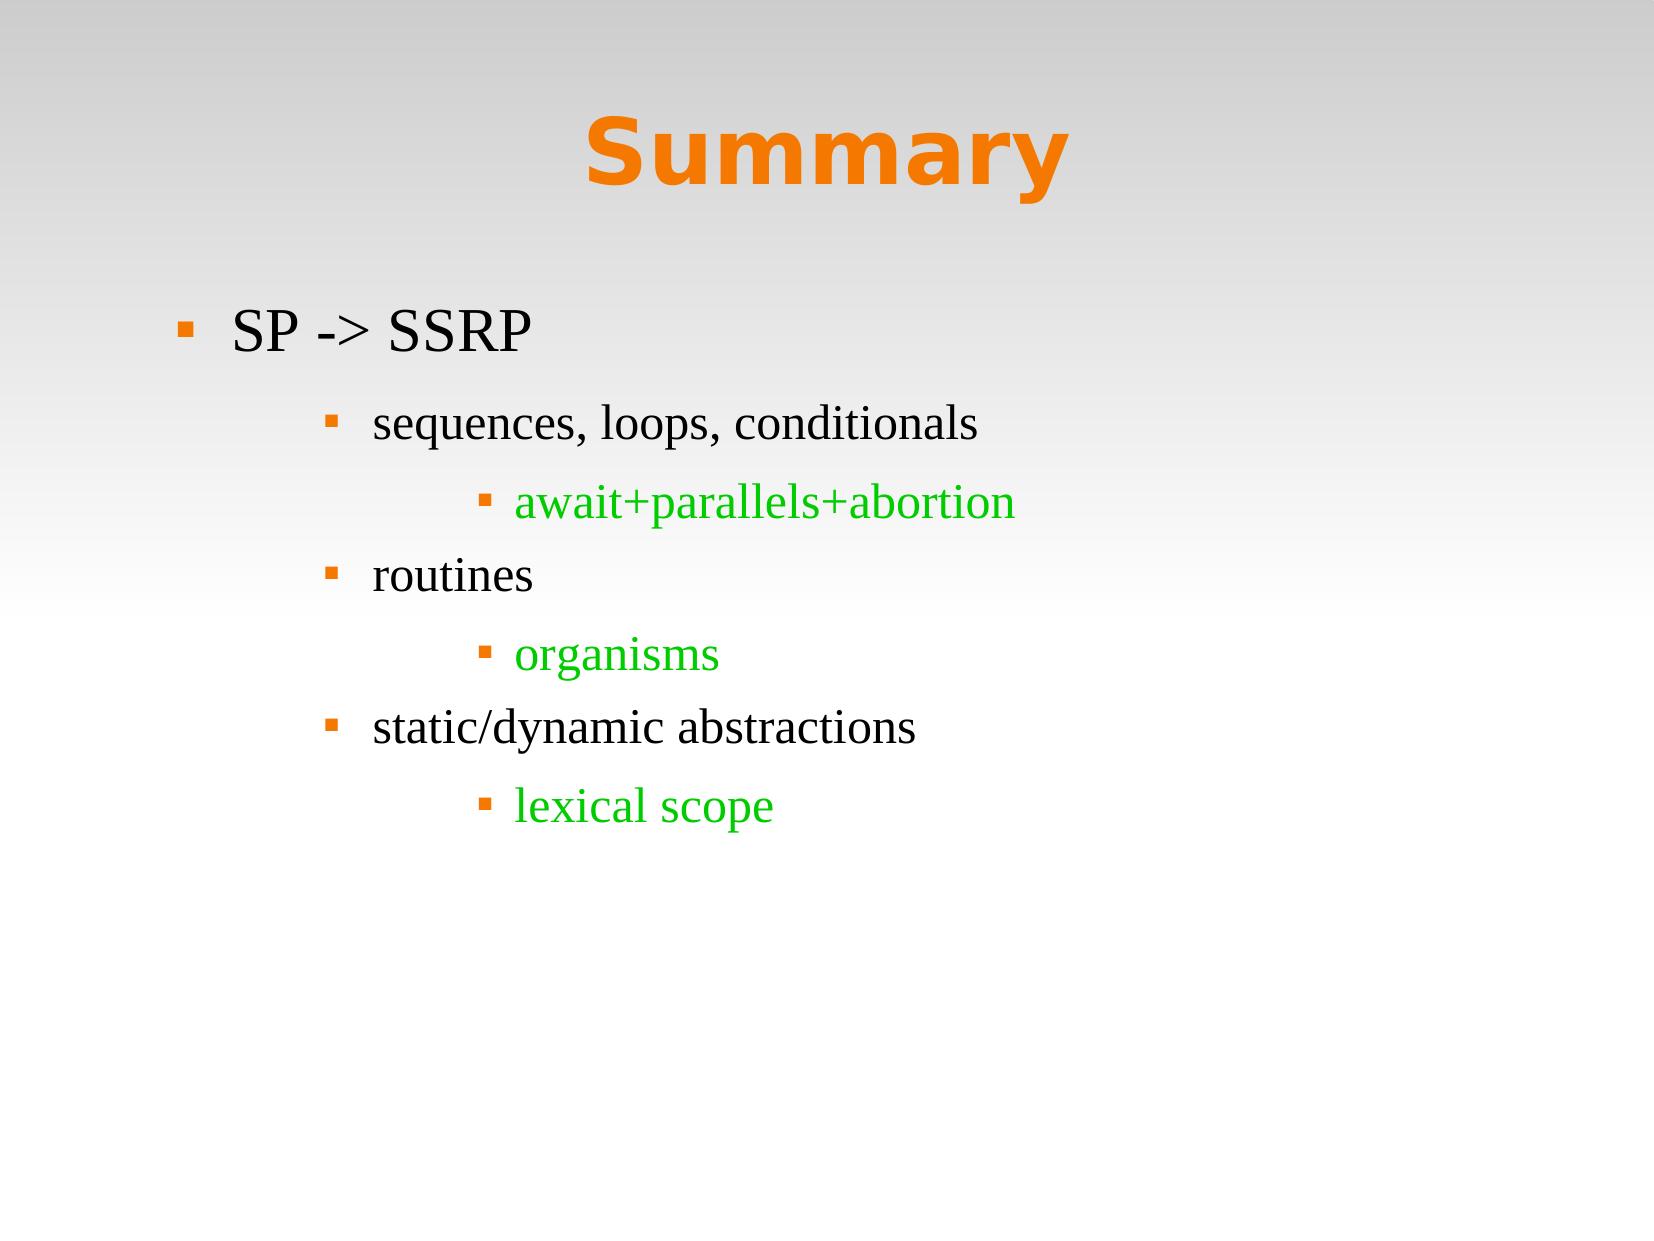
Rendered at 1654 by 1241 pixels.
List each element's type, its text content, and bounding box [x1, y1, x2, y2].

title Summary [82, 49, 1571, 257]
list SP -> SSRP sequences, loops, conditionals await+parallels+abortion routines organisms static/dynamic abstractions lexical scope [89, 296, 1576, 1115]
